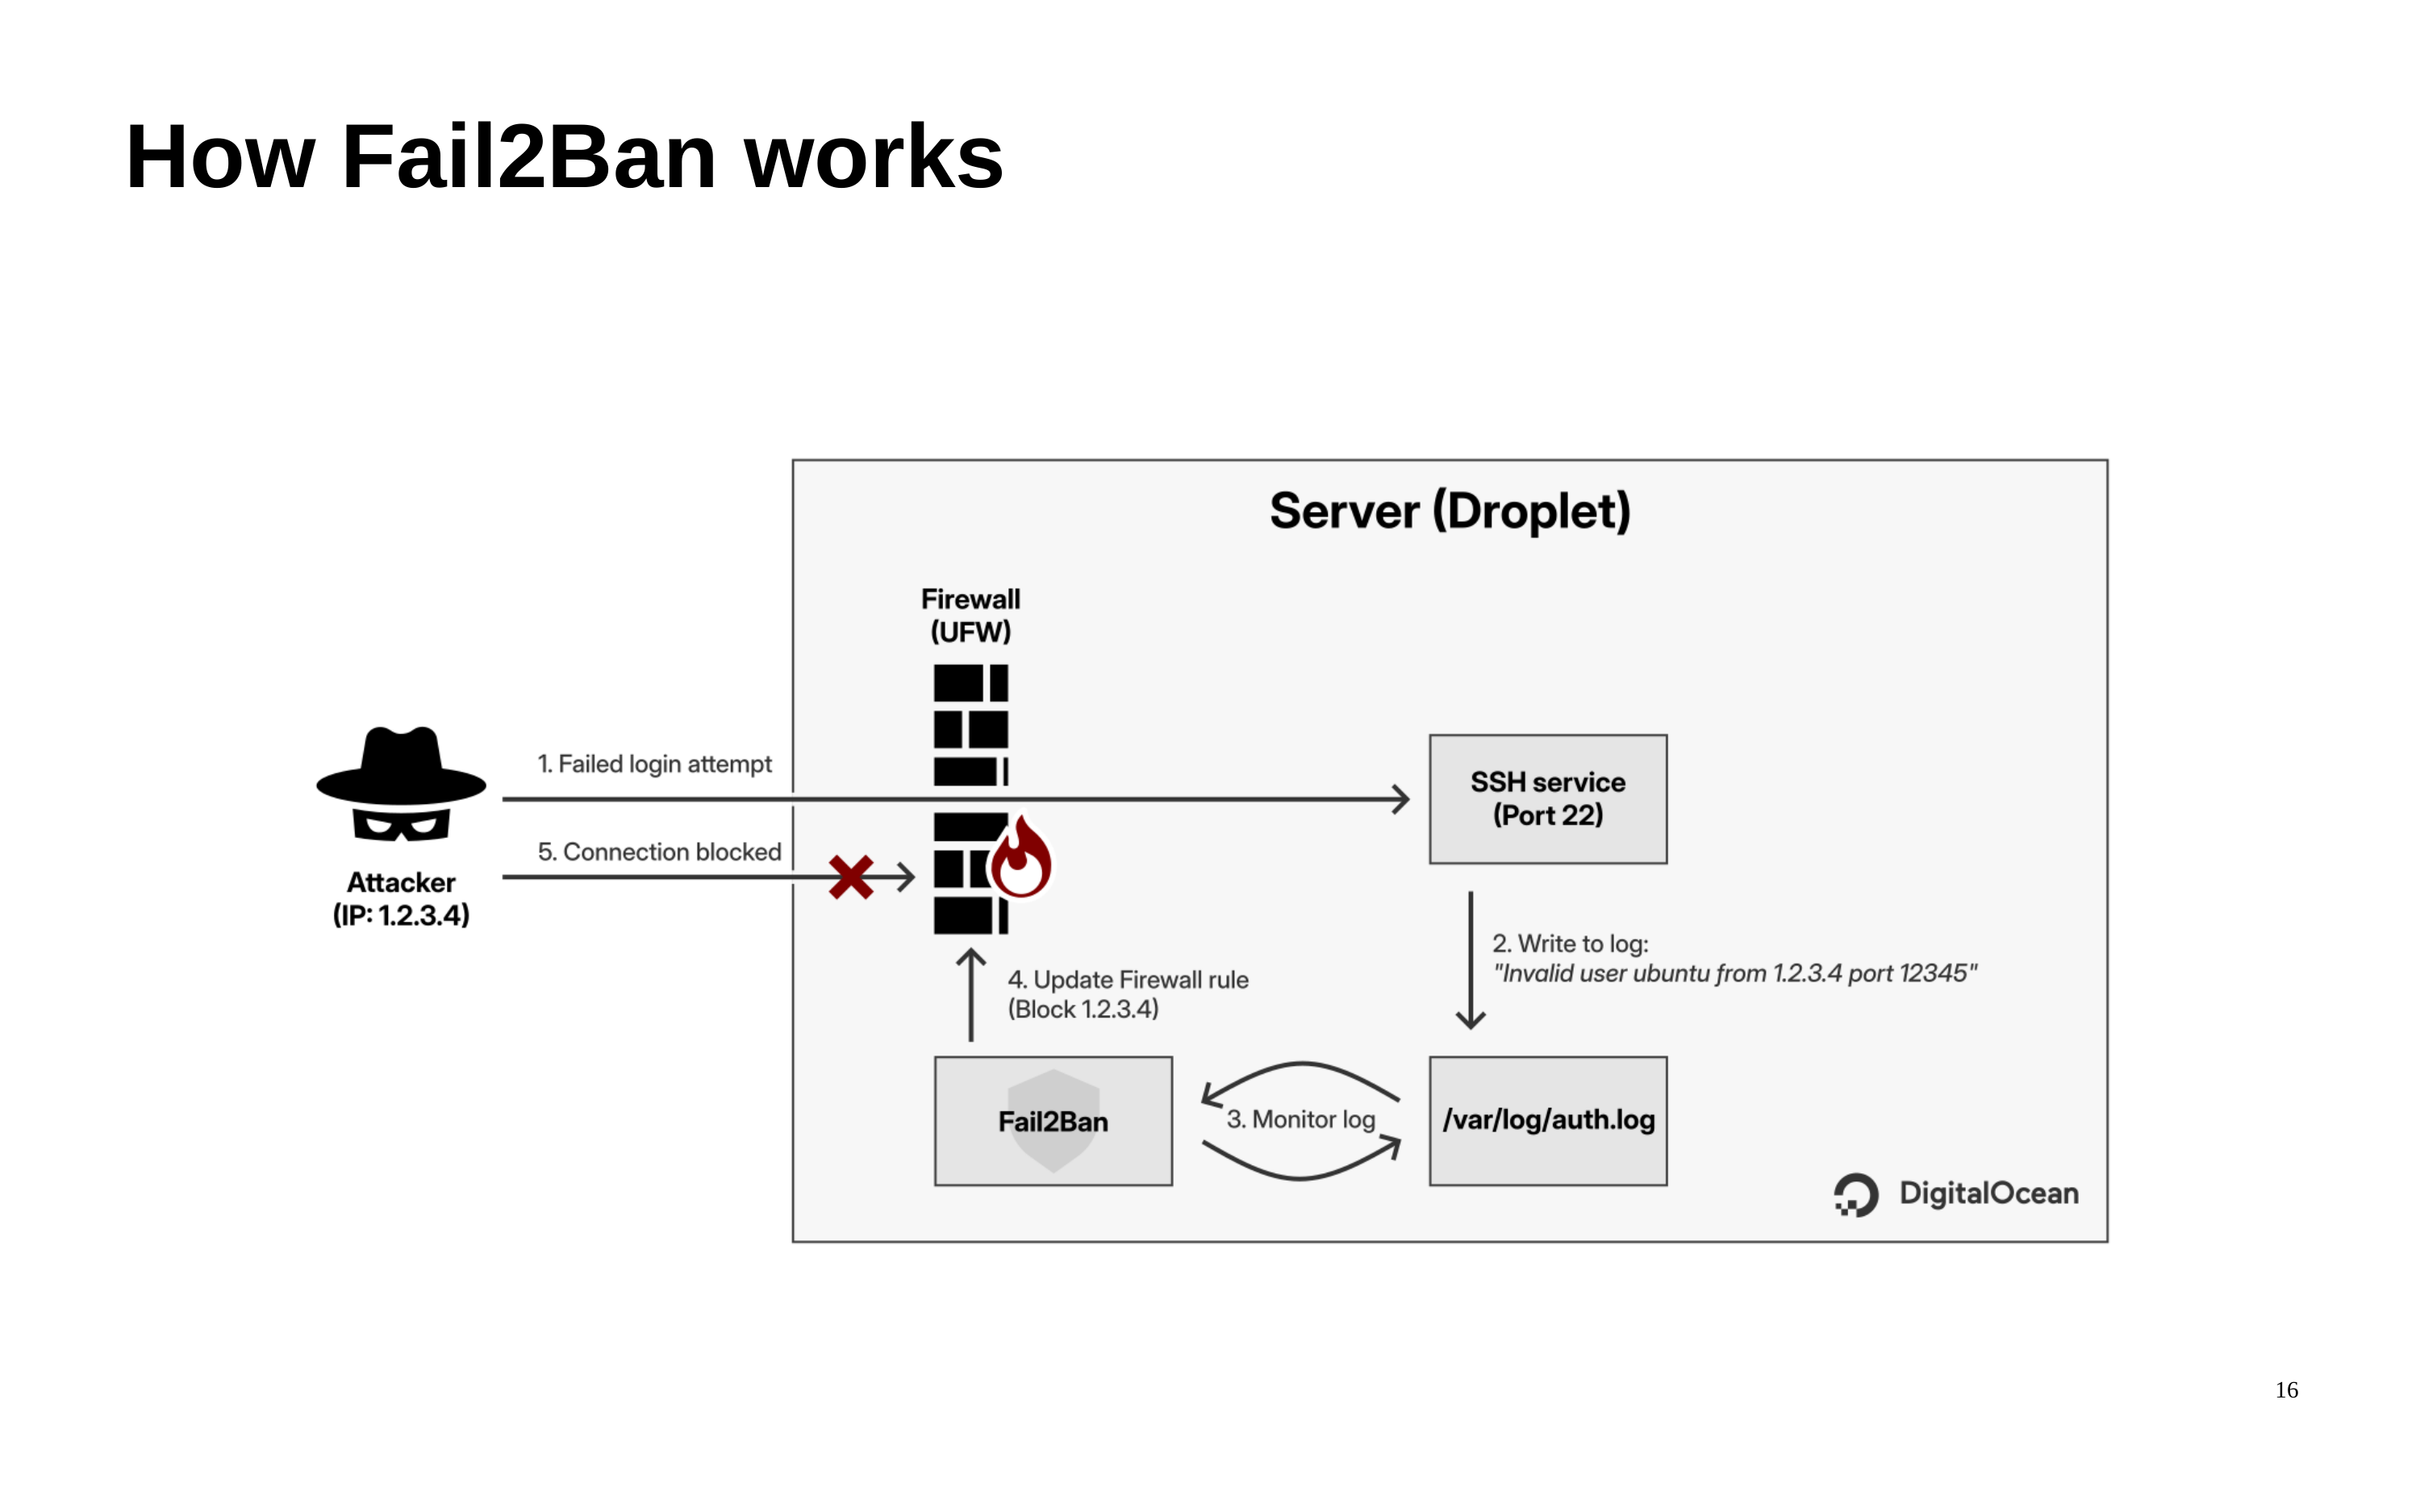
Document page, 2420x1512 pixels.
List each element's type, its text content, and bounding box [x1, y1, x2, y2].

picture [242, 404, 2184, 1298]
text_box How Fail2Ban works [112, 61, 2173, 251]
